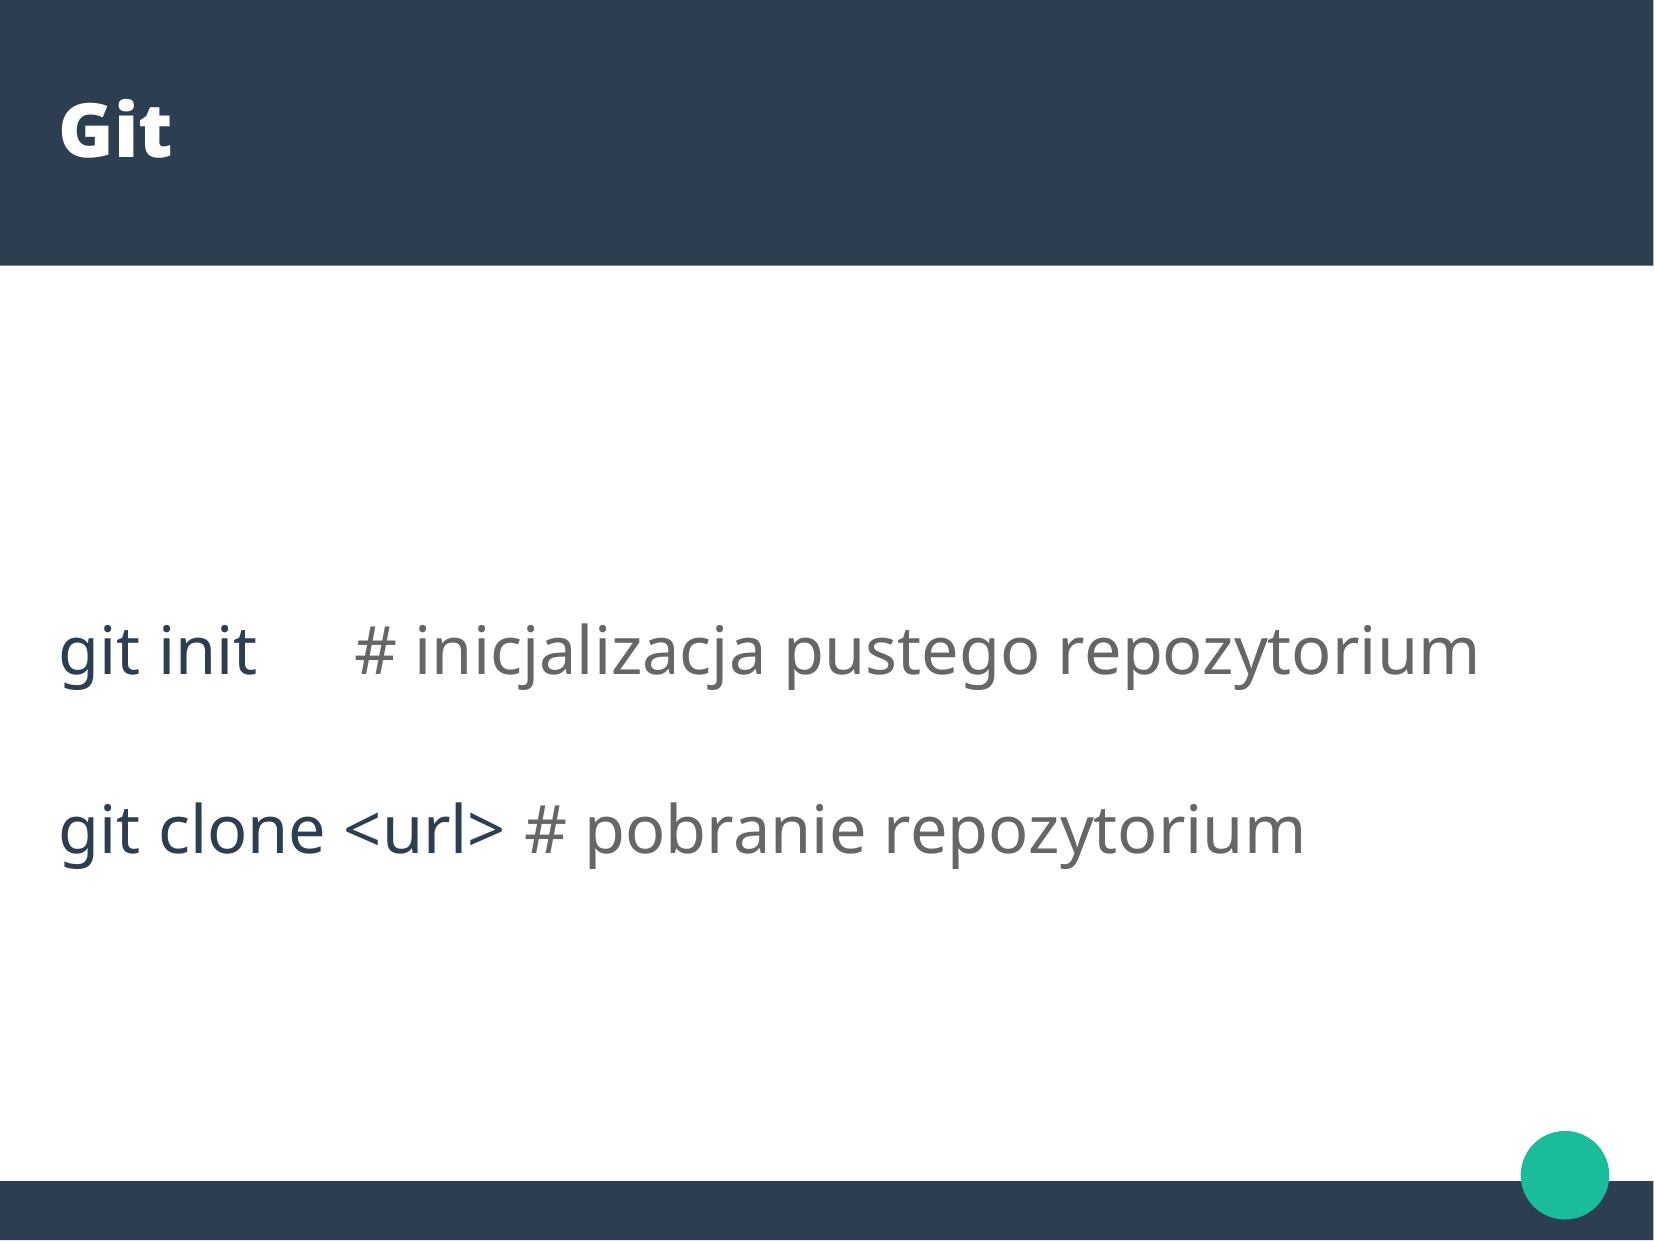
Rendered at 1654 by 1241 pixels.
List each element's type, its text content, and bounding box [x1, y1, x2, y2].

title Git [59, 24, 1595, 232]
subtitle git init # inicjalizacja pustego repozytorium git clone <url> # pobranie repozytorium [59, 324, 1595, 1152]
